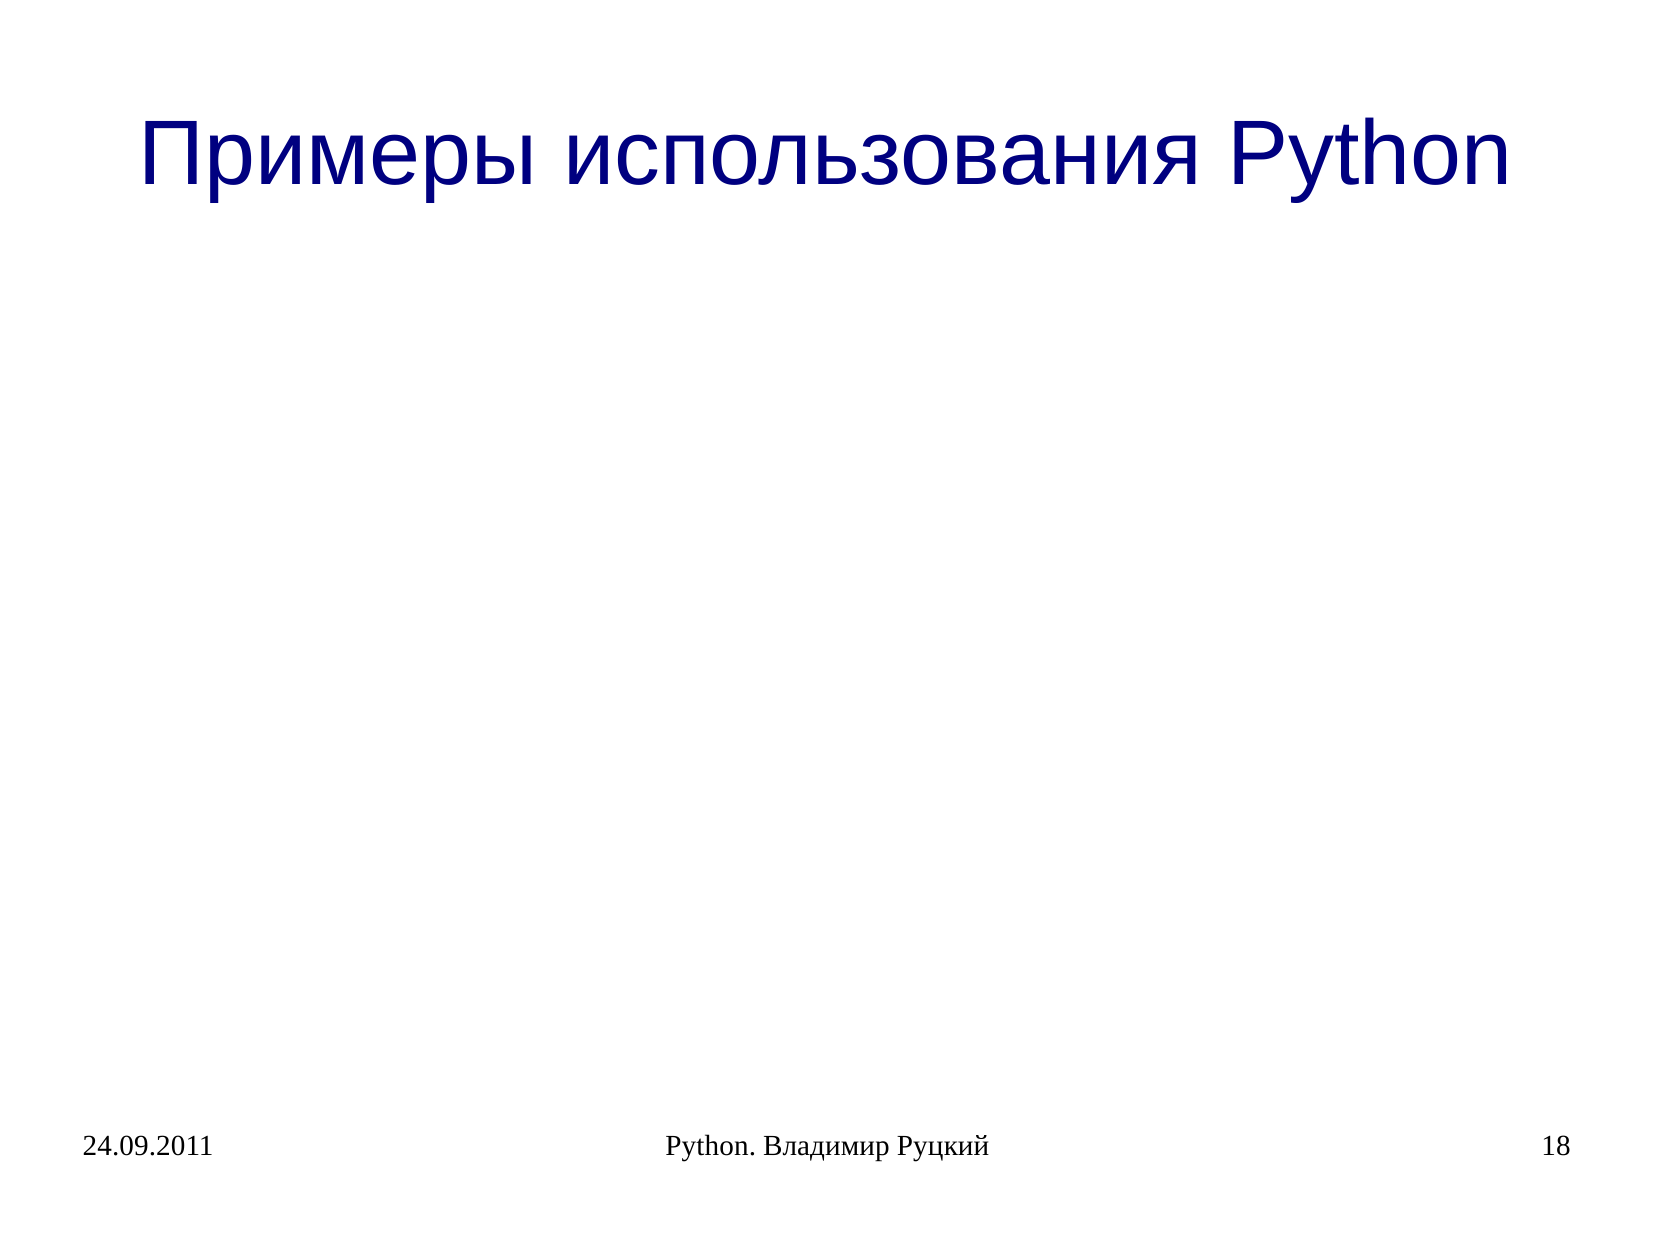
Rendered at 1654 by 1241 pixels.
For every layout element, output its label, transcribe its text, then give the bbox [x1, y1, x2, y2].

title Примеры использования Python [82, 49, 1571, 257]
